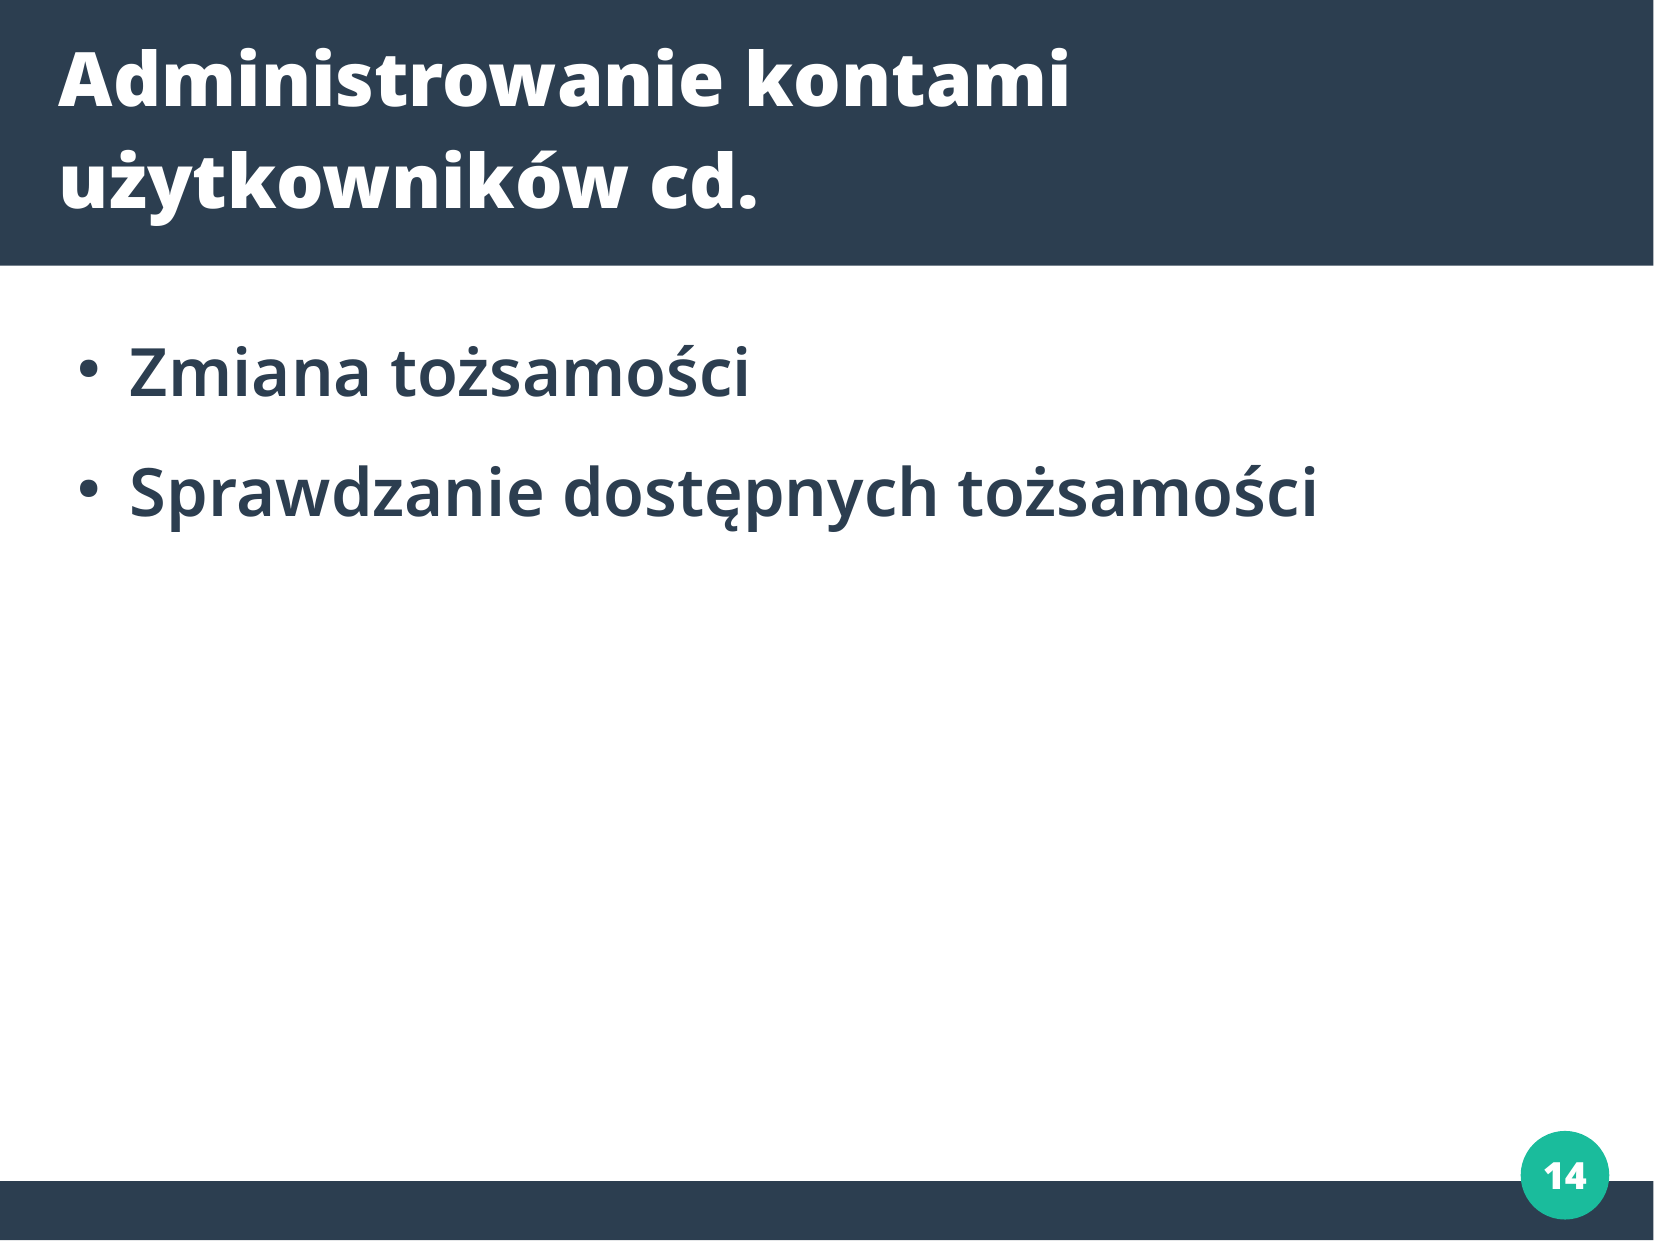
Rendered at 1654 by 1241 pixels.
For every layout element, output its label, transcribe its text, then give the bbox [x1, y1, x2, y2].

list Zmiana tożsamości Sprawdzanie dostępnych tożsamości [59, 324, 1595, 1152]
title Administrowanie kontami użytkowników cd. [59, 49, 1595, 207]
